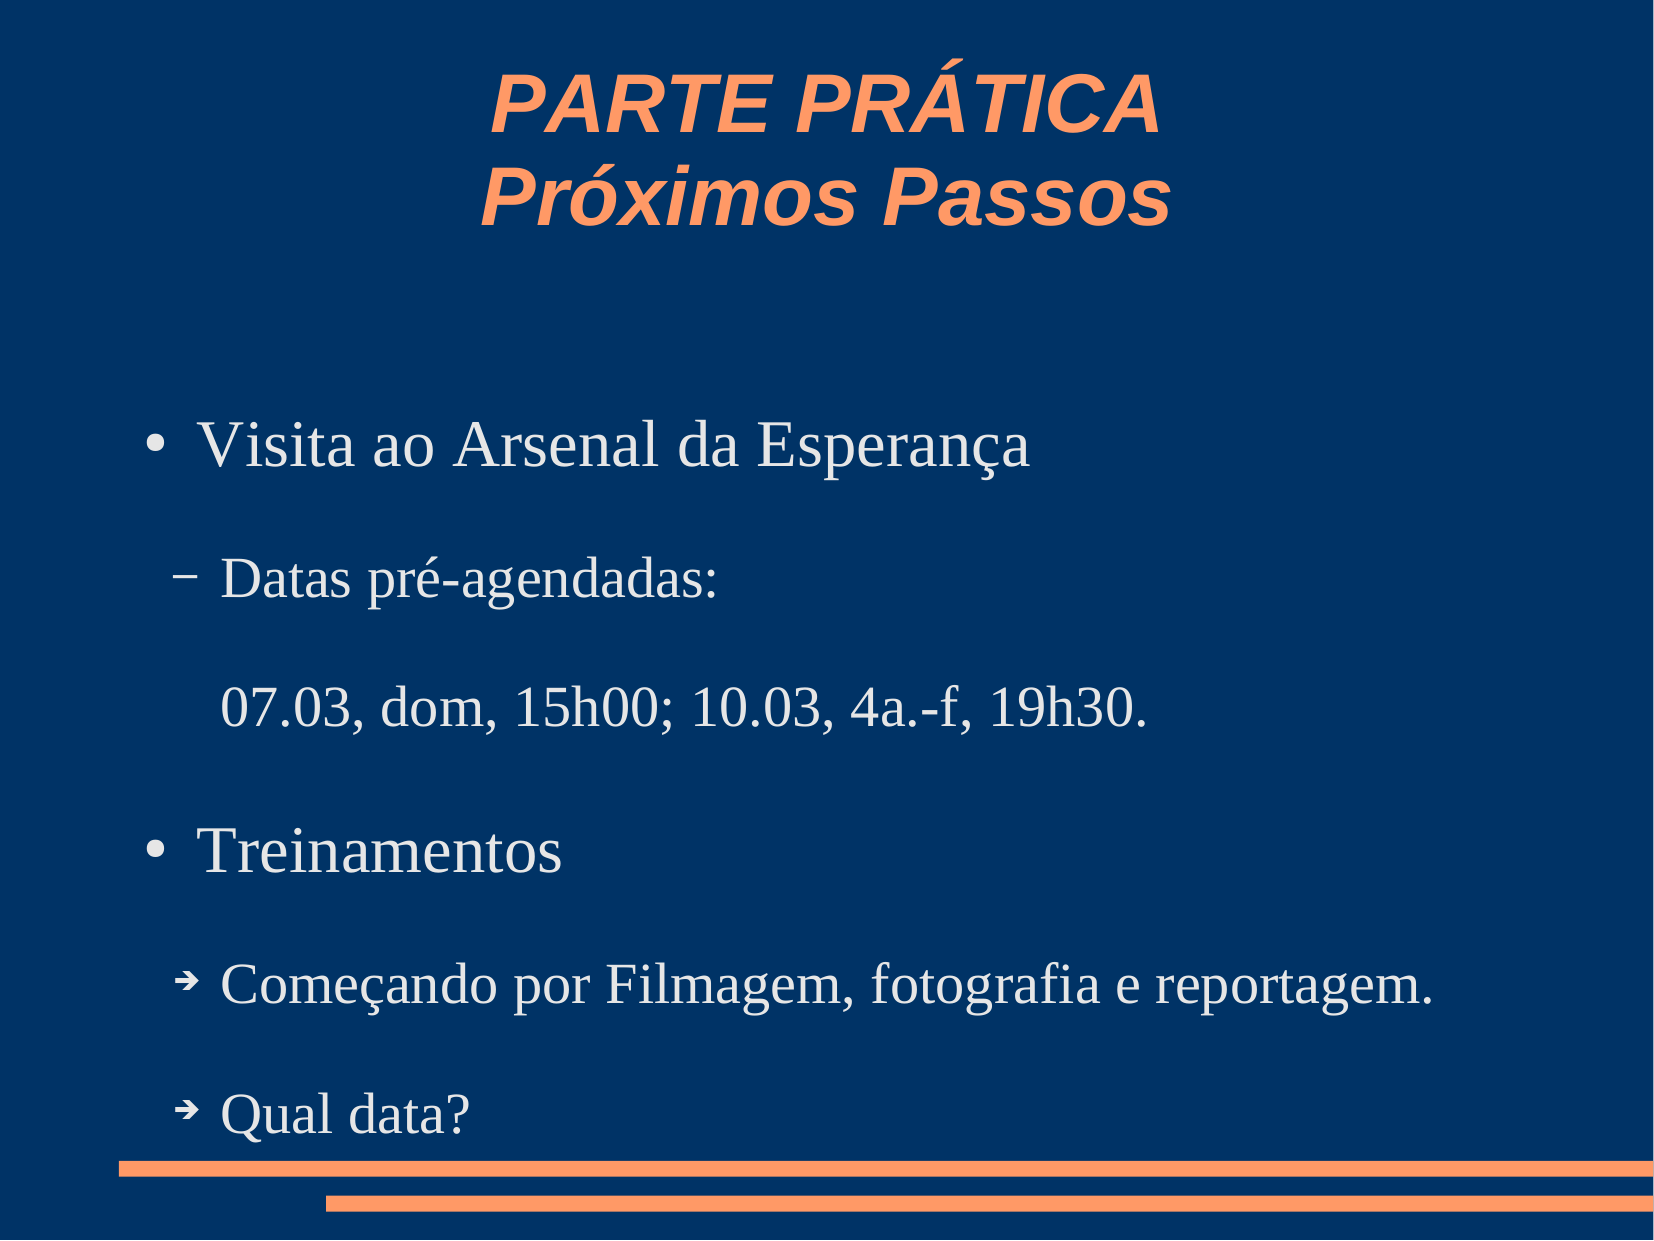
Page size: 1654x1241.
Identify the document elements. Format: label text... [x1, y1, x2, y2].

list Visita ao Arsenal da Esperança Datas pré-agendadas: 07.03, dom, 15h00; 10.03, 4a.-f, 19h30. Treinamentos Começando por Filmagem, fotografia e reportagem. Qual data? [125, 333, 1565, 1152]
title PARTE PRÁTICA Próximos Passos [121, 46, 1534, 254]
